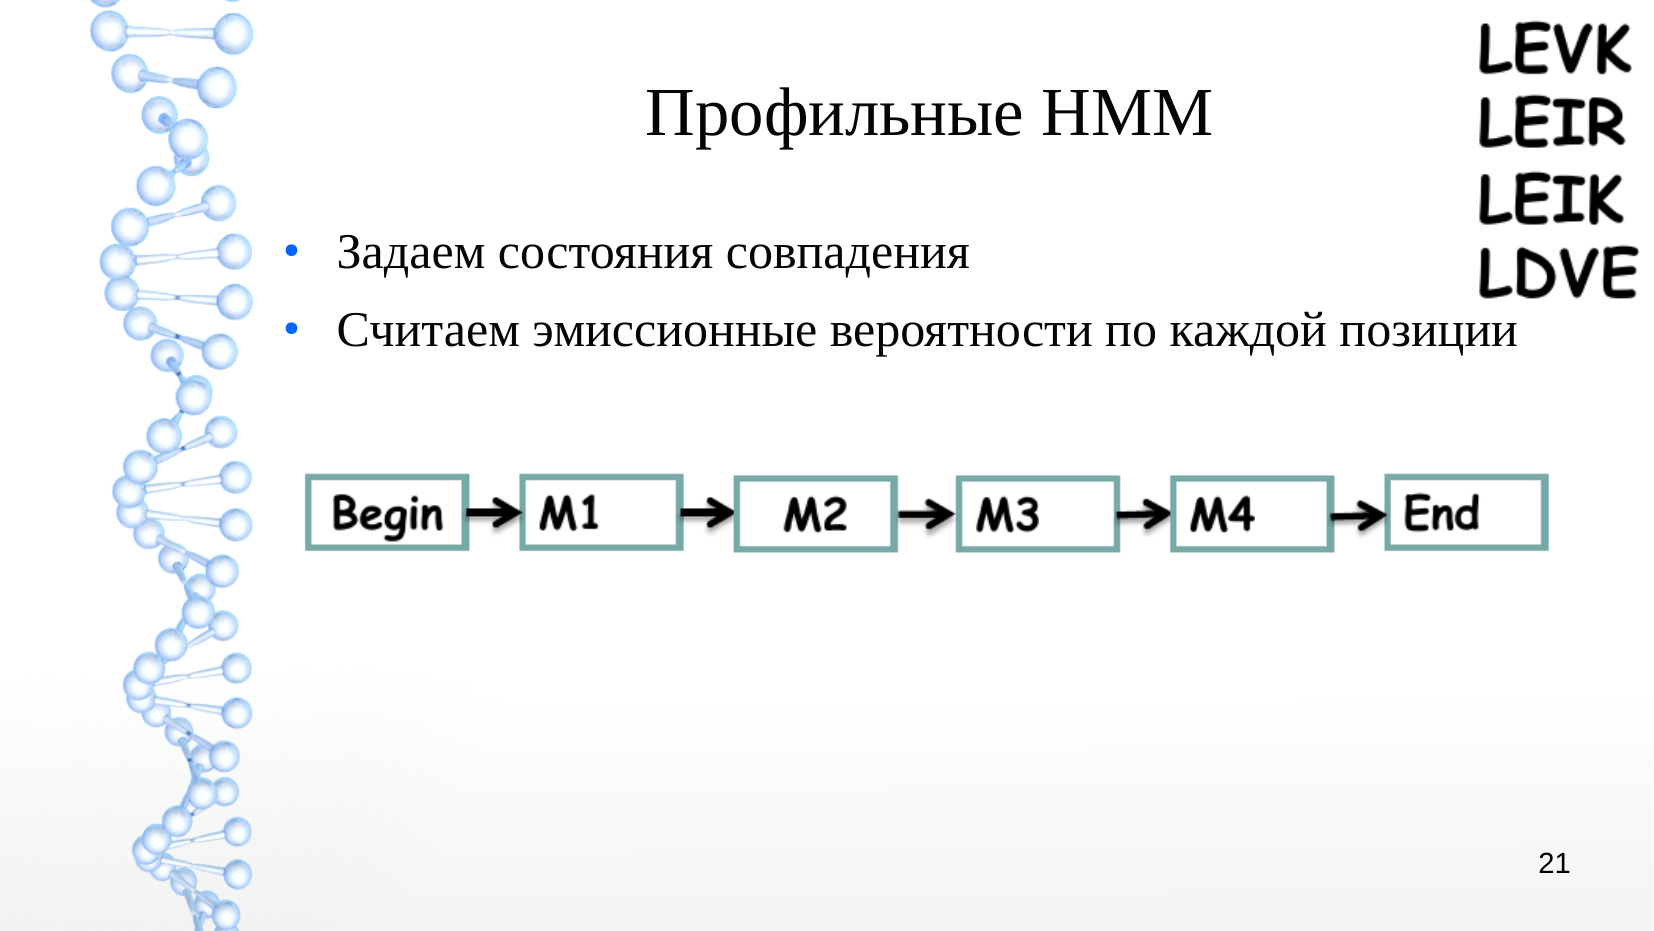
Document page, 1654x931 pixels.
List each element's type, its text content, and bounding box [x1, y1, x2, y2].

title Профильные HMM [265, 35, 1464, 189]
picture [0, 0, 1654, 931]
list Задаем состояния совпадения Считаем эмиссионные вероятности по каждой позиции [265, 224, 1595, 402]
